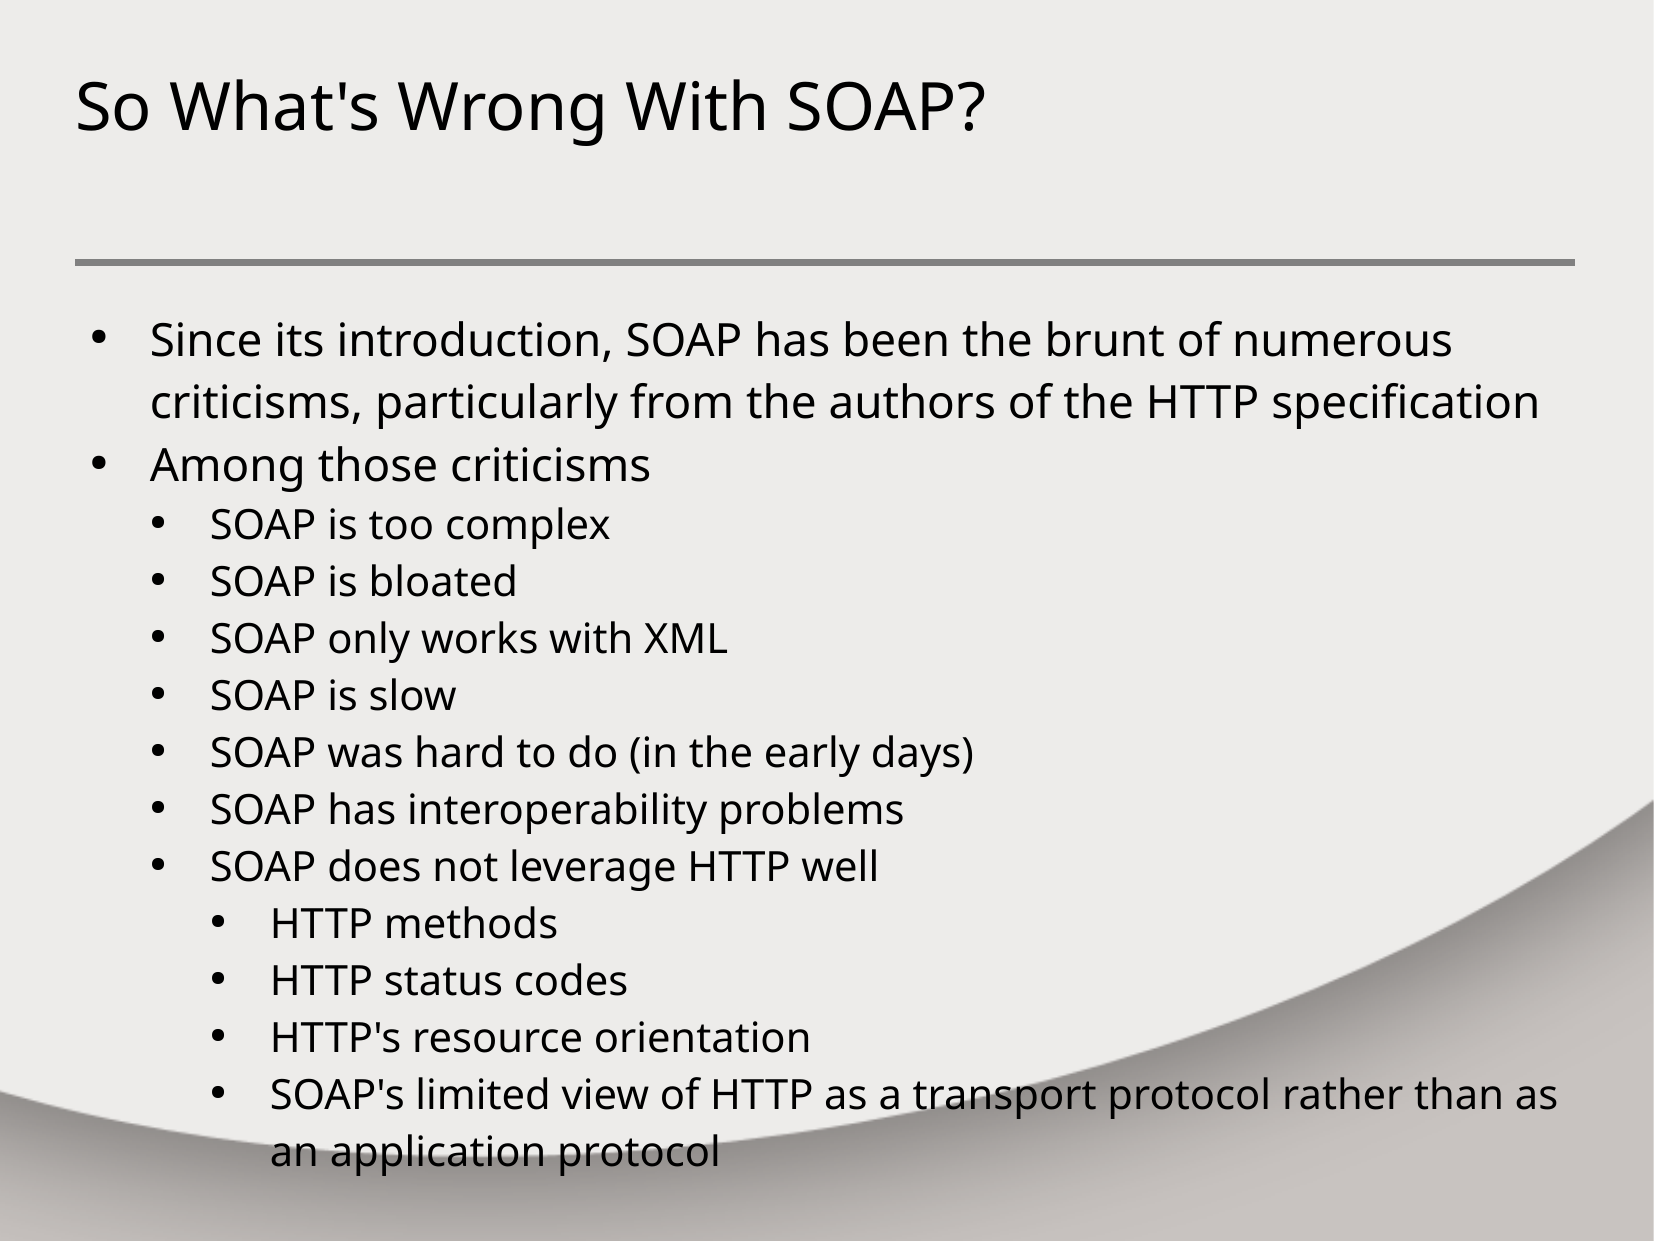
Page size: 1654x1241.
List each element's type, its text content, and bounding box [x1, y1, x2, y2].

picture [0, 0, 1654, 1241]
text_box Since its introduction, SOAP has been the brunt of numerous criticisms, particularly from the authors of the HTTP specification Among those criticisms SOAP is too complex SOAP is bloated SOAP only works with XML SOAP is slow SOAP was hard to do (in the early days) SOAP has interoperability problems SOAP does not leverage HTTP well HTTP methods HTTP status codes HTTP's resource orientation SOAP's limited view of HTTP as a transport protocol rather than as an application protocol [75, 299, 1575, 1163]
title So What's Wrong With SOAP? [75, 75, 1576, 226]
